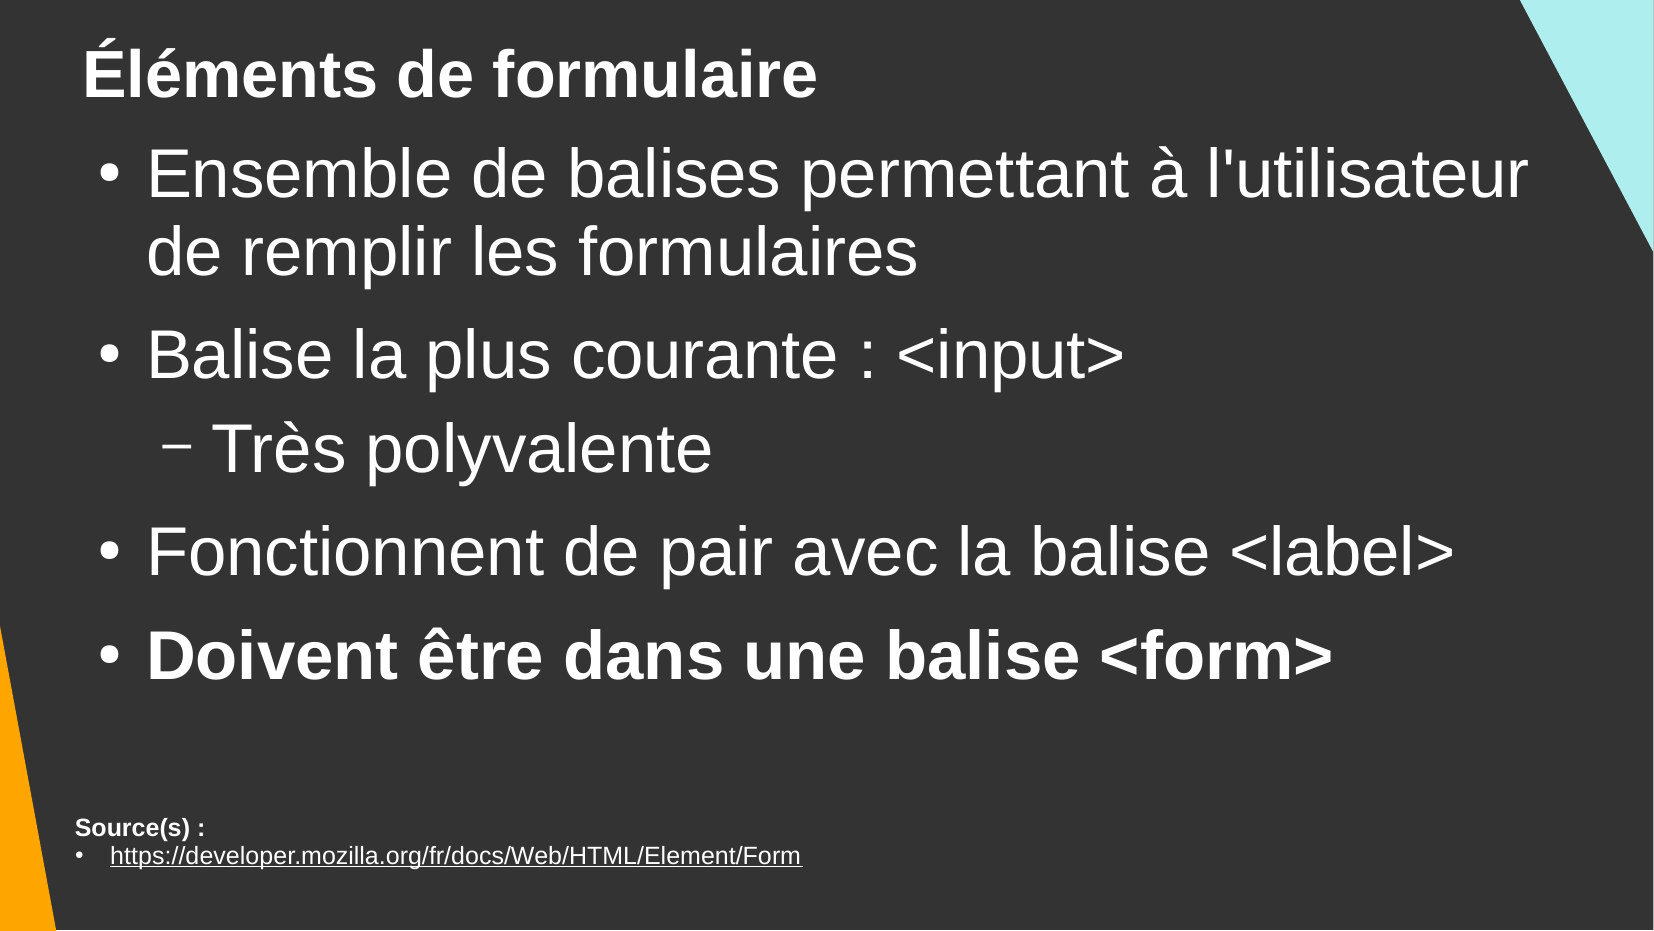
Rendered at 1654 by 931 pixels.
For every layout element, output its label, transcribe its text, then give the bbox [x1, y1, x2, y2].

list Ensemble de balises permettant à l'utilisateur de remplir les formulaires Balise la plus courante : <input> Très polyvalente Fonctionnent de pair avec la balise <label> Doivent être dans une balise <form> [80, 135, 1605, 700]
text_box Source(s) : https://developer.mozilla.org/fr/docs/Web/HTML/Element/Form [60, 806, 1546, 877]
title Éléments de formulaire [82, 37, 1588, 130]
text_box [1519, 0, 1654, 254]
text_box [0, 626, 57, 931]
